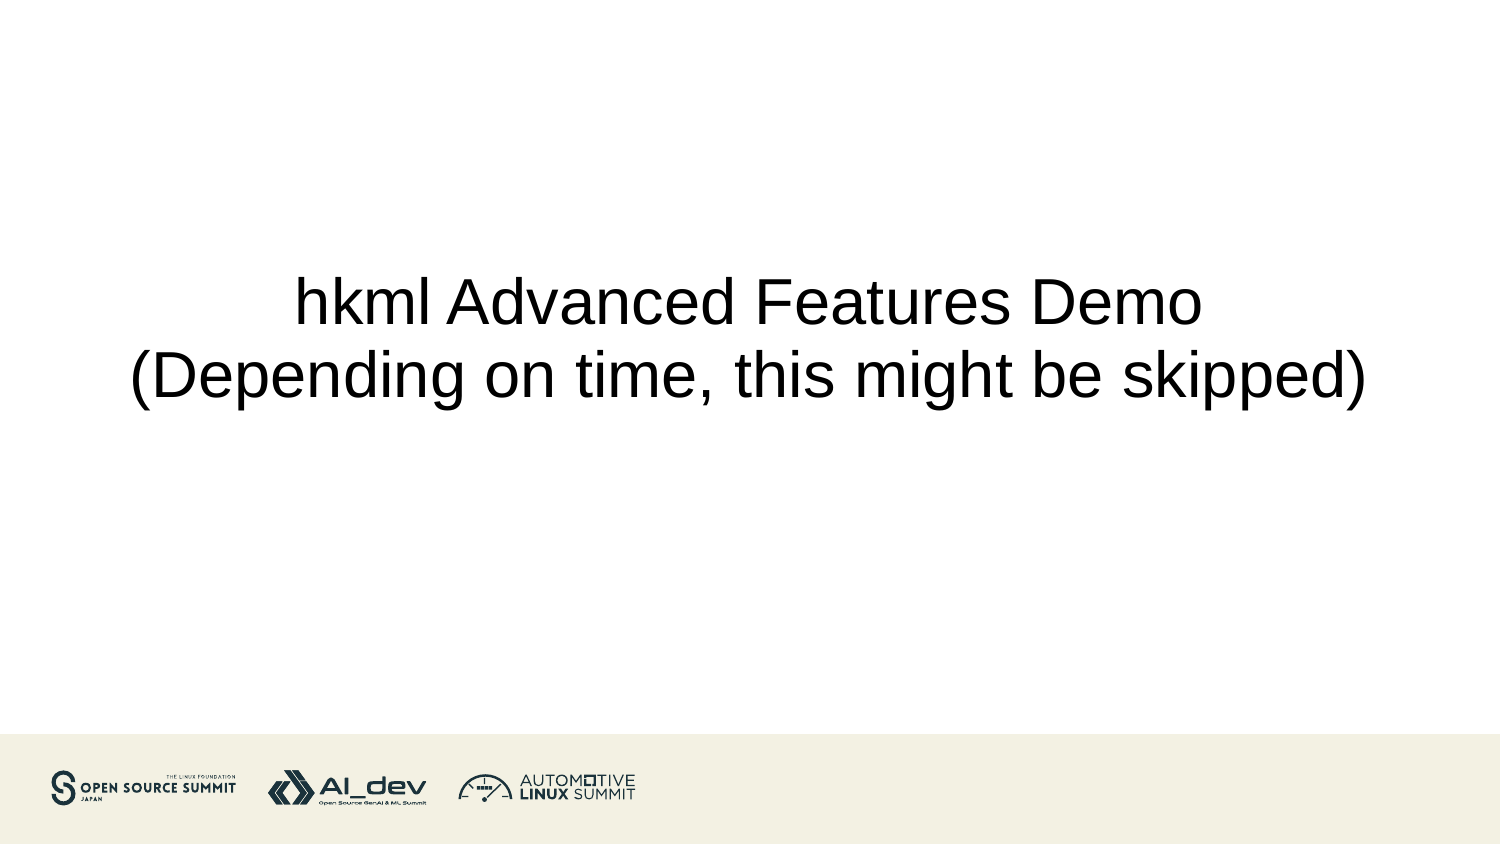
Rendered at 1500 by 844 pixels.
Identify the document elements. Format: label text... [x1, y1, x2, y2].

title hkml Advanced Features Demo (Depending on time, this might be skipped) [51, 227, 1449, 451]
